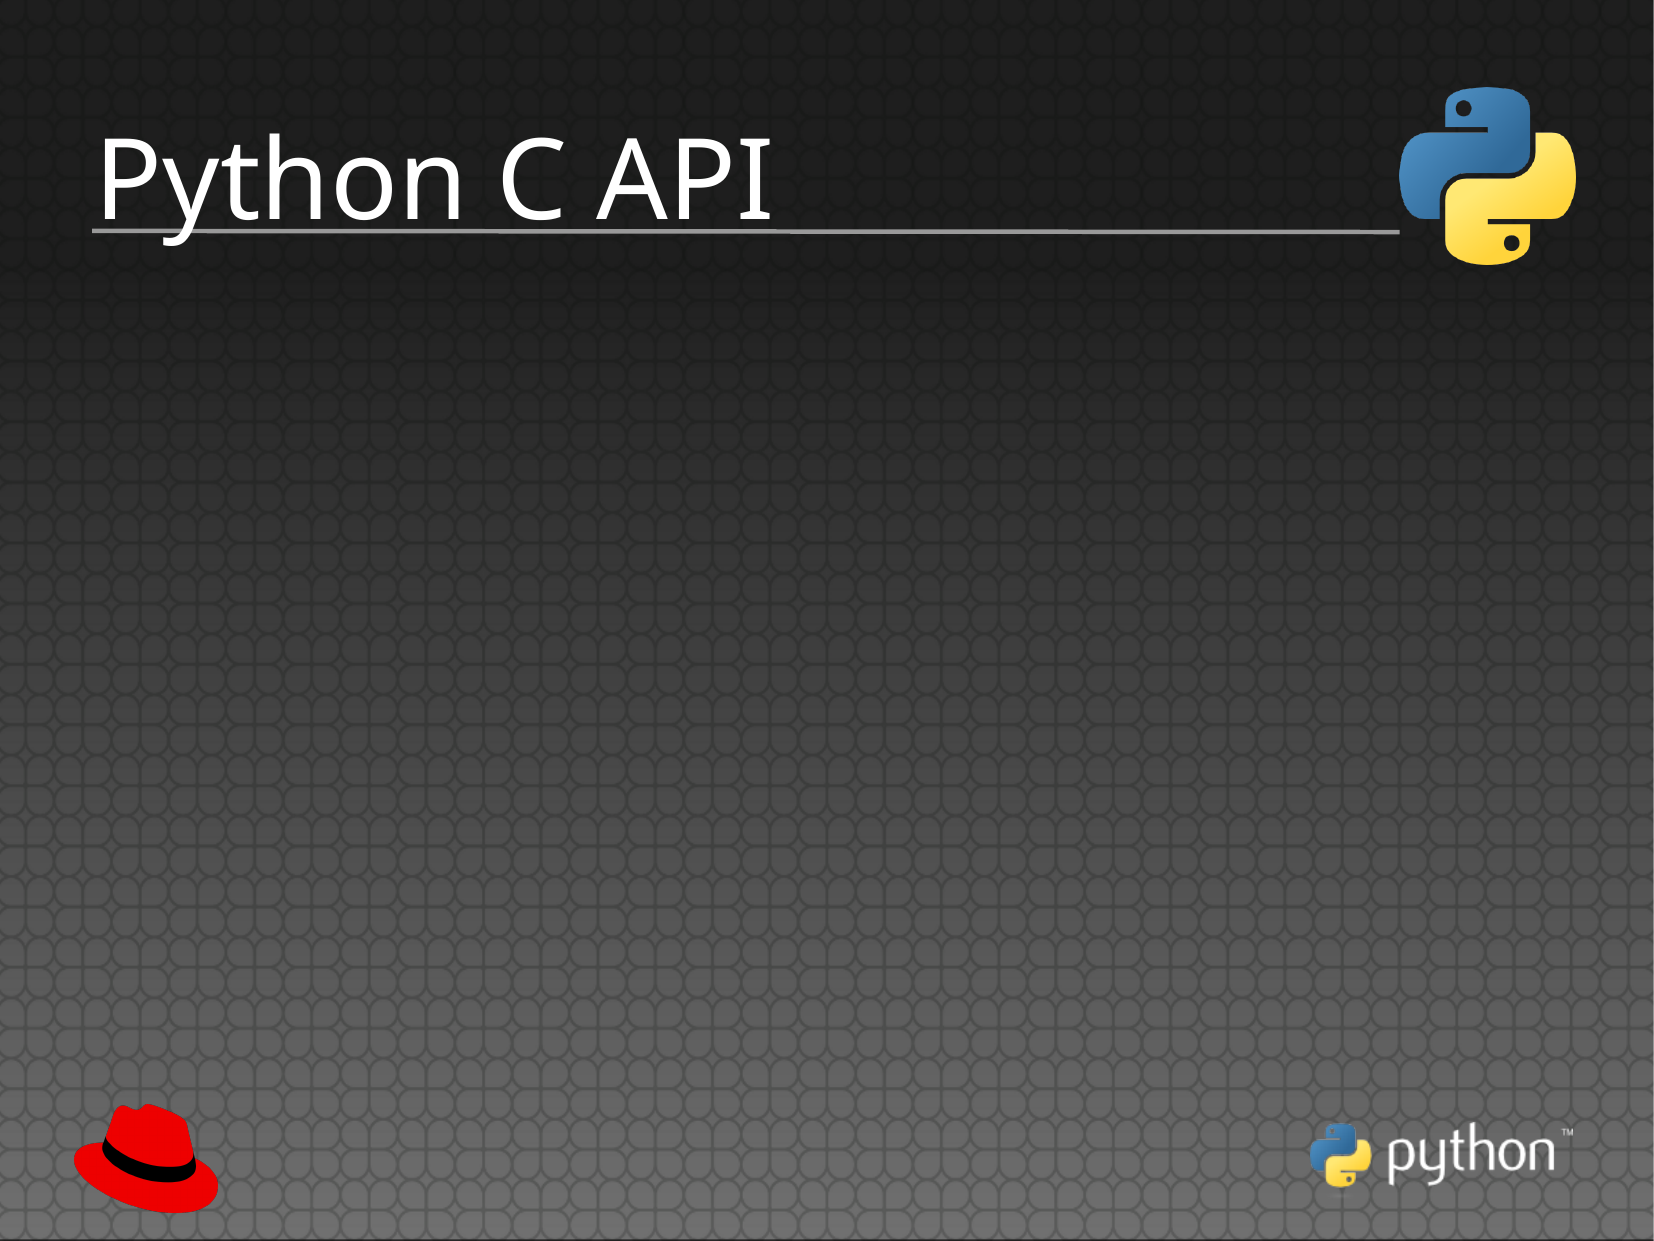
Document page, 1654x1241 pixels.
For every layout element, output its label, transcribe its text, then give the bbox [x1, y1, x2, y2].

picture [0, 0, 1654, 1241]
title Python C API [94, 100, 1426, 251]
